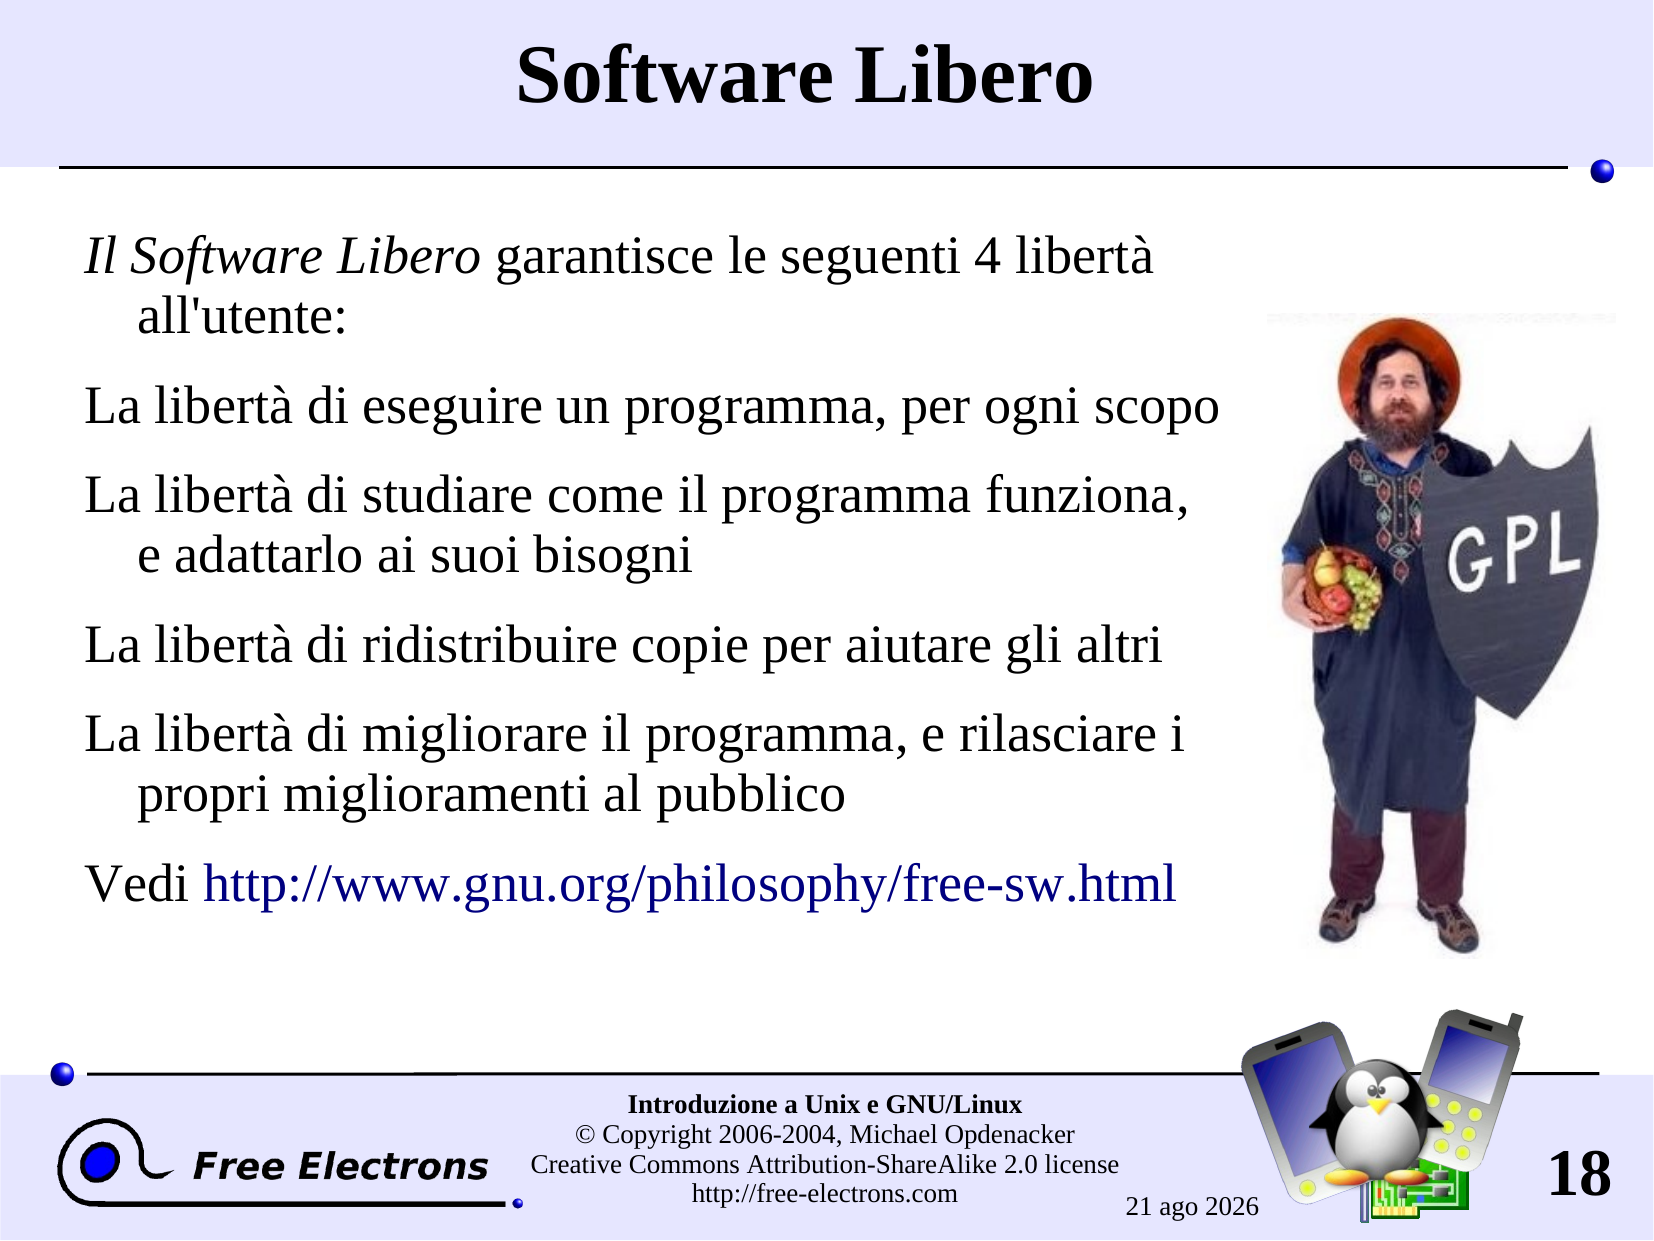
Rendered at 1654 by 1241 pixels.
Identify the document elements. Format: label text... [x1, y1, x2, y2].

title Software Libero [60, 12, 1551, 138]
picture [1235, 983, 1538, 1241]
picture [1267, 313, 1616, 959]
picture [50, 1107, 527, 1216]
list Il Software Libero garantisce le seguenti 4 libertà all'utente: La libertà di eseguire un programma, per ogni scopo La libertà di studiare come il programma funziona, e adattarlo ai suoi bisogni La libertà di ridistribuire copie per aiutare gli altri La libertà di migliorare il programma, e rilasciare i propri miglioramenti al pubblico Vedi http://www.gnu.org/philosophy/free-sw.html [66, 225, 1306, 1076]
